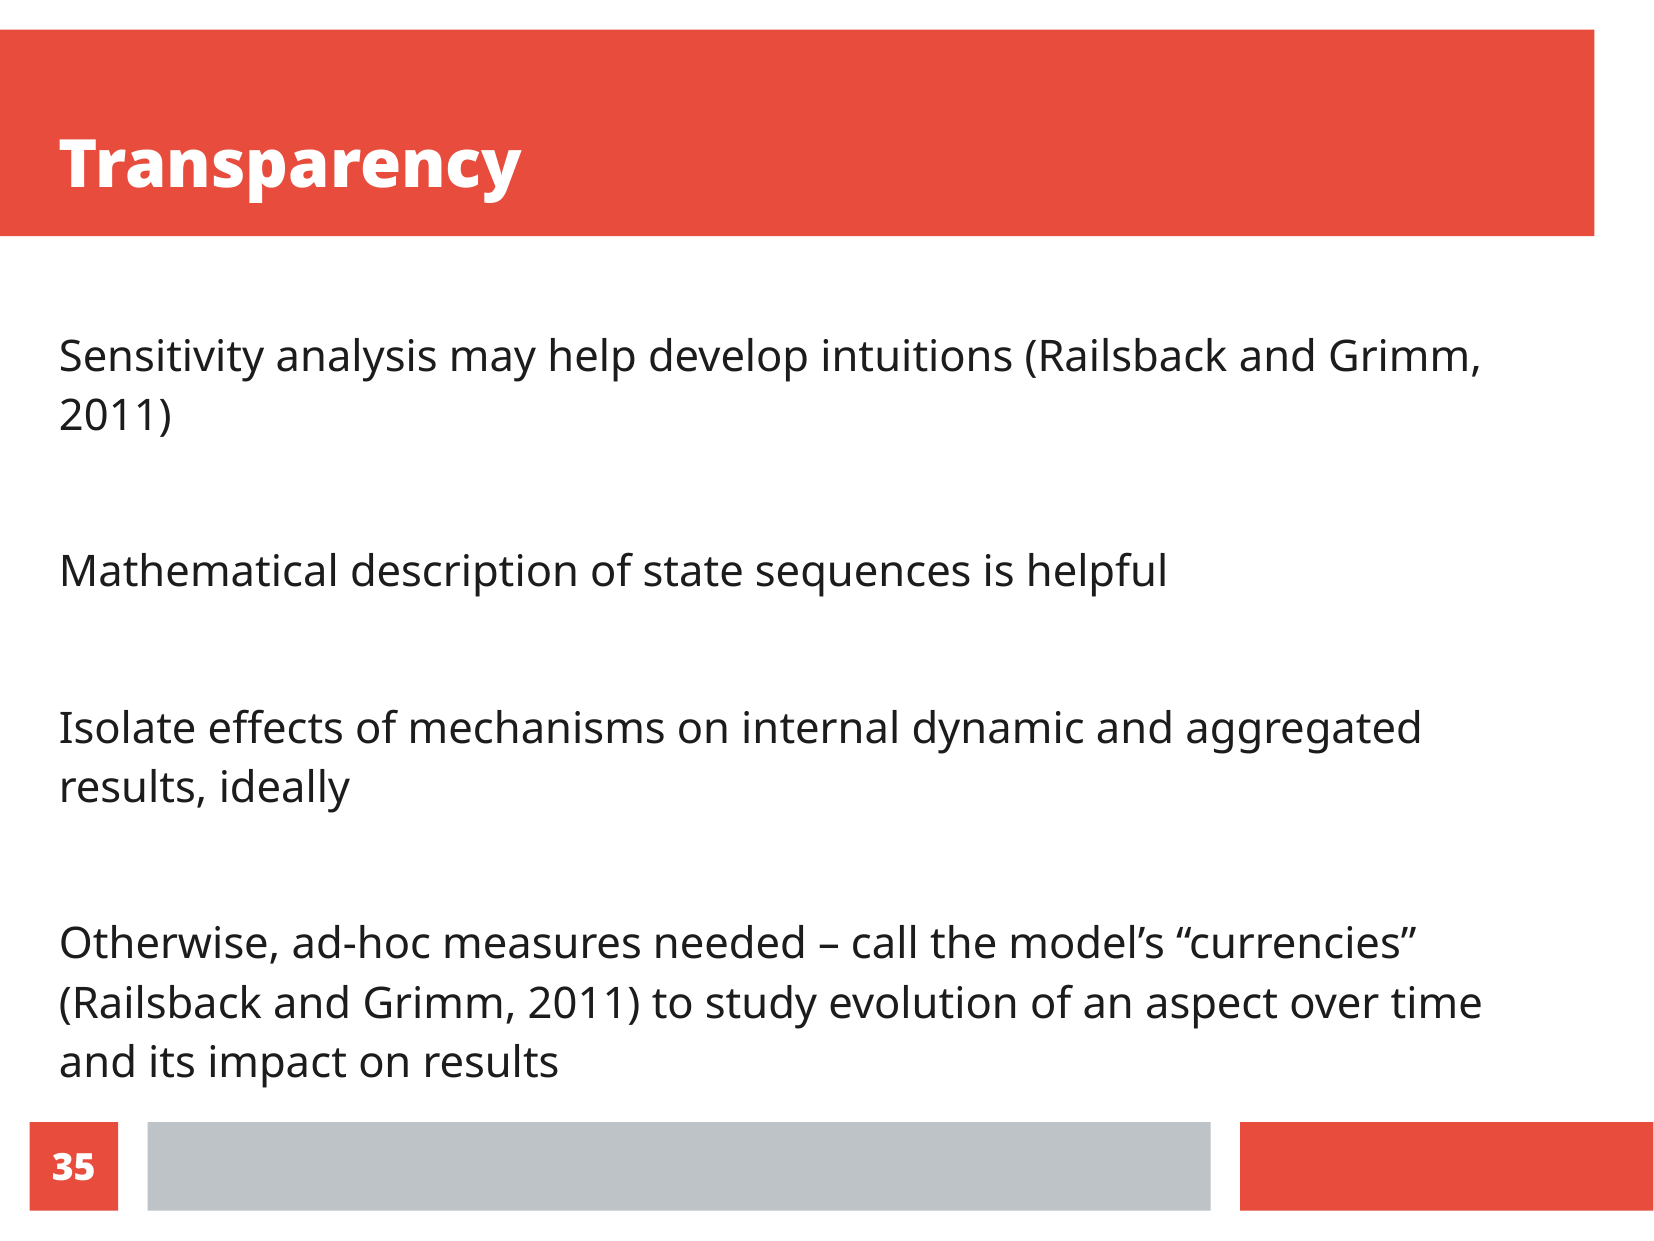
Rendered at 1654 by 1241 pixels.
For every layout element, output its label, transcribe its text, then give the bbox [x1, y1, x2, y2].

list Sensitivity analysis may help develop intuitions (Railsback and Grimm, 2011) Mathematical description of state sequences is helpful Isolate effects of mechanisms on internal dynamic and aggregated results, ideally Otherwise, ad-hoc measures needed – call the model’s “currencies” (Railsback and Grimm, 2011) to study evolution of an aspect over time and its impact on results [59, 324, 1565, 1093]
title Transparency [59, 59, 1595, 207]
